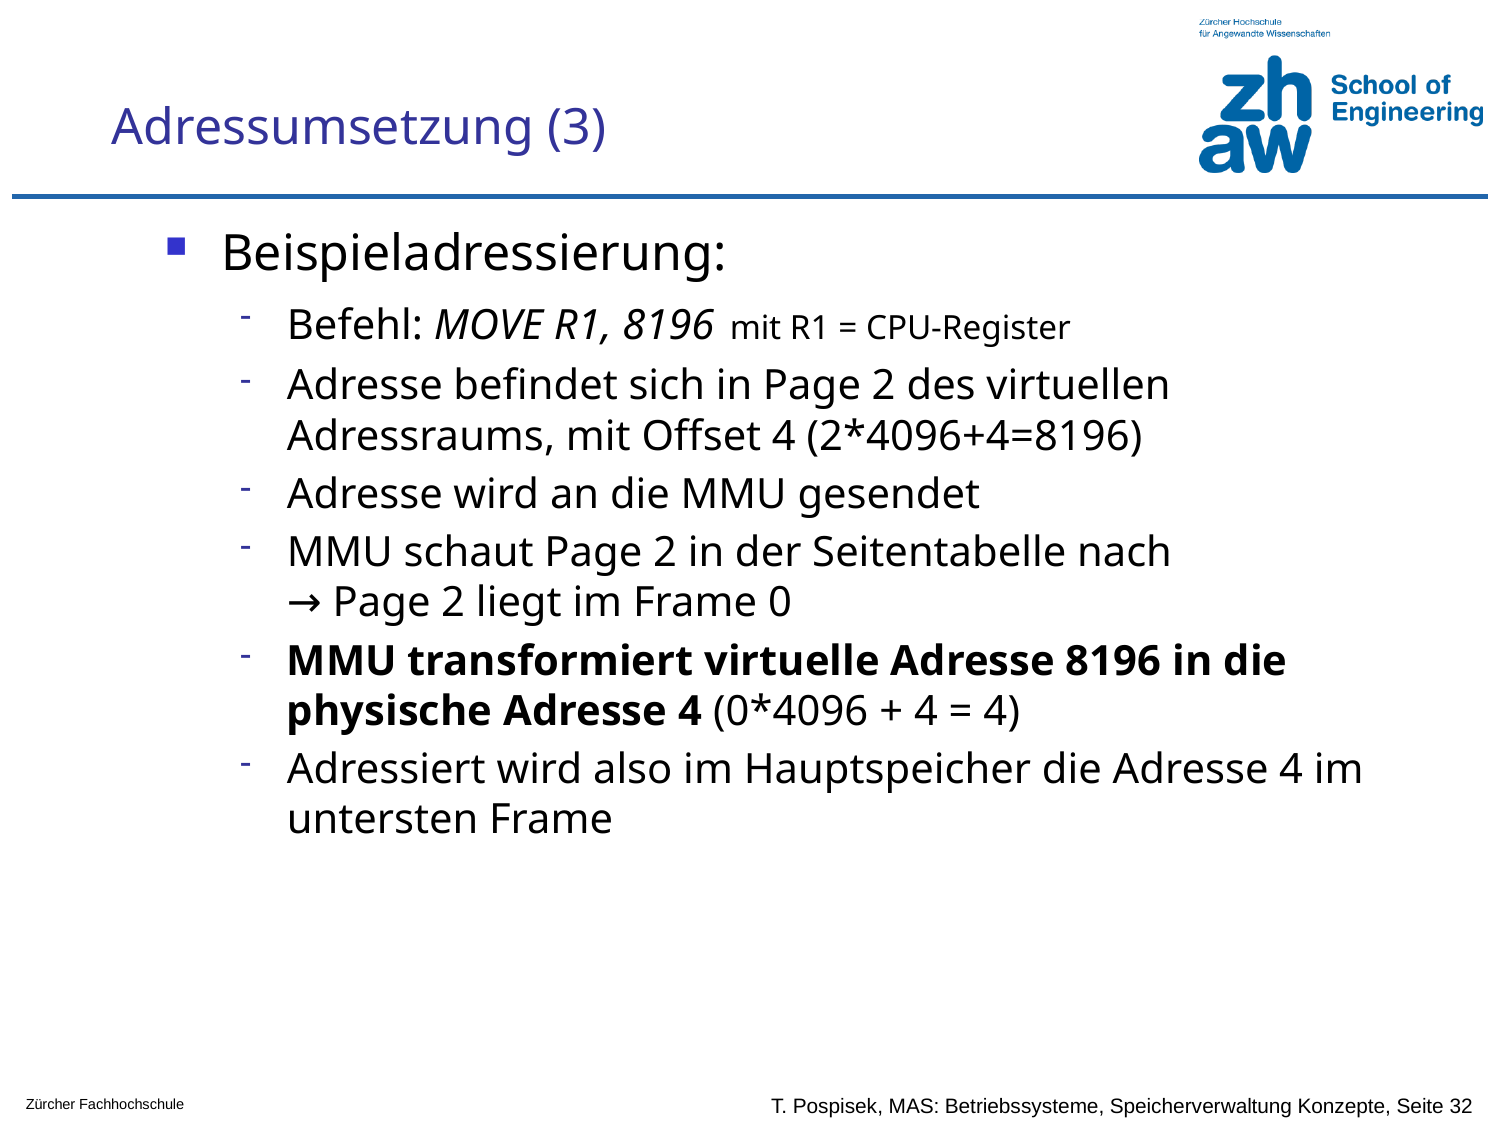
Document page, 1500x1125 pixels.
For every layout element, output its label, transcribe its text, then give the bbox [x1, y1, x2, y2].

picture [1199, 19, 1483, 173]
title Adressumsetzung (3) [96, 50, 1375, 163]
list Beispieladressierung: Befehl: MOVE R1, 8196 mit R1 = CPU-Register Adresse befindet sich in Page 2 des virtuellen Adressraums, mit Offset 4 (2*4096+4=8196) Adresse wird an die MMU gesendet MMU schaut Page 2 in der Seitentabelle nach → Page 2 liegt im Frame 0 MMU transformiert virtuelle Adresse 8196 in die physische Adresse 4 (0*4096 + 4 = 4) Adressiert wird also im Hauptspeicher die Adresse 4 im untersten Frame [150, 212, 1425, 1013]
